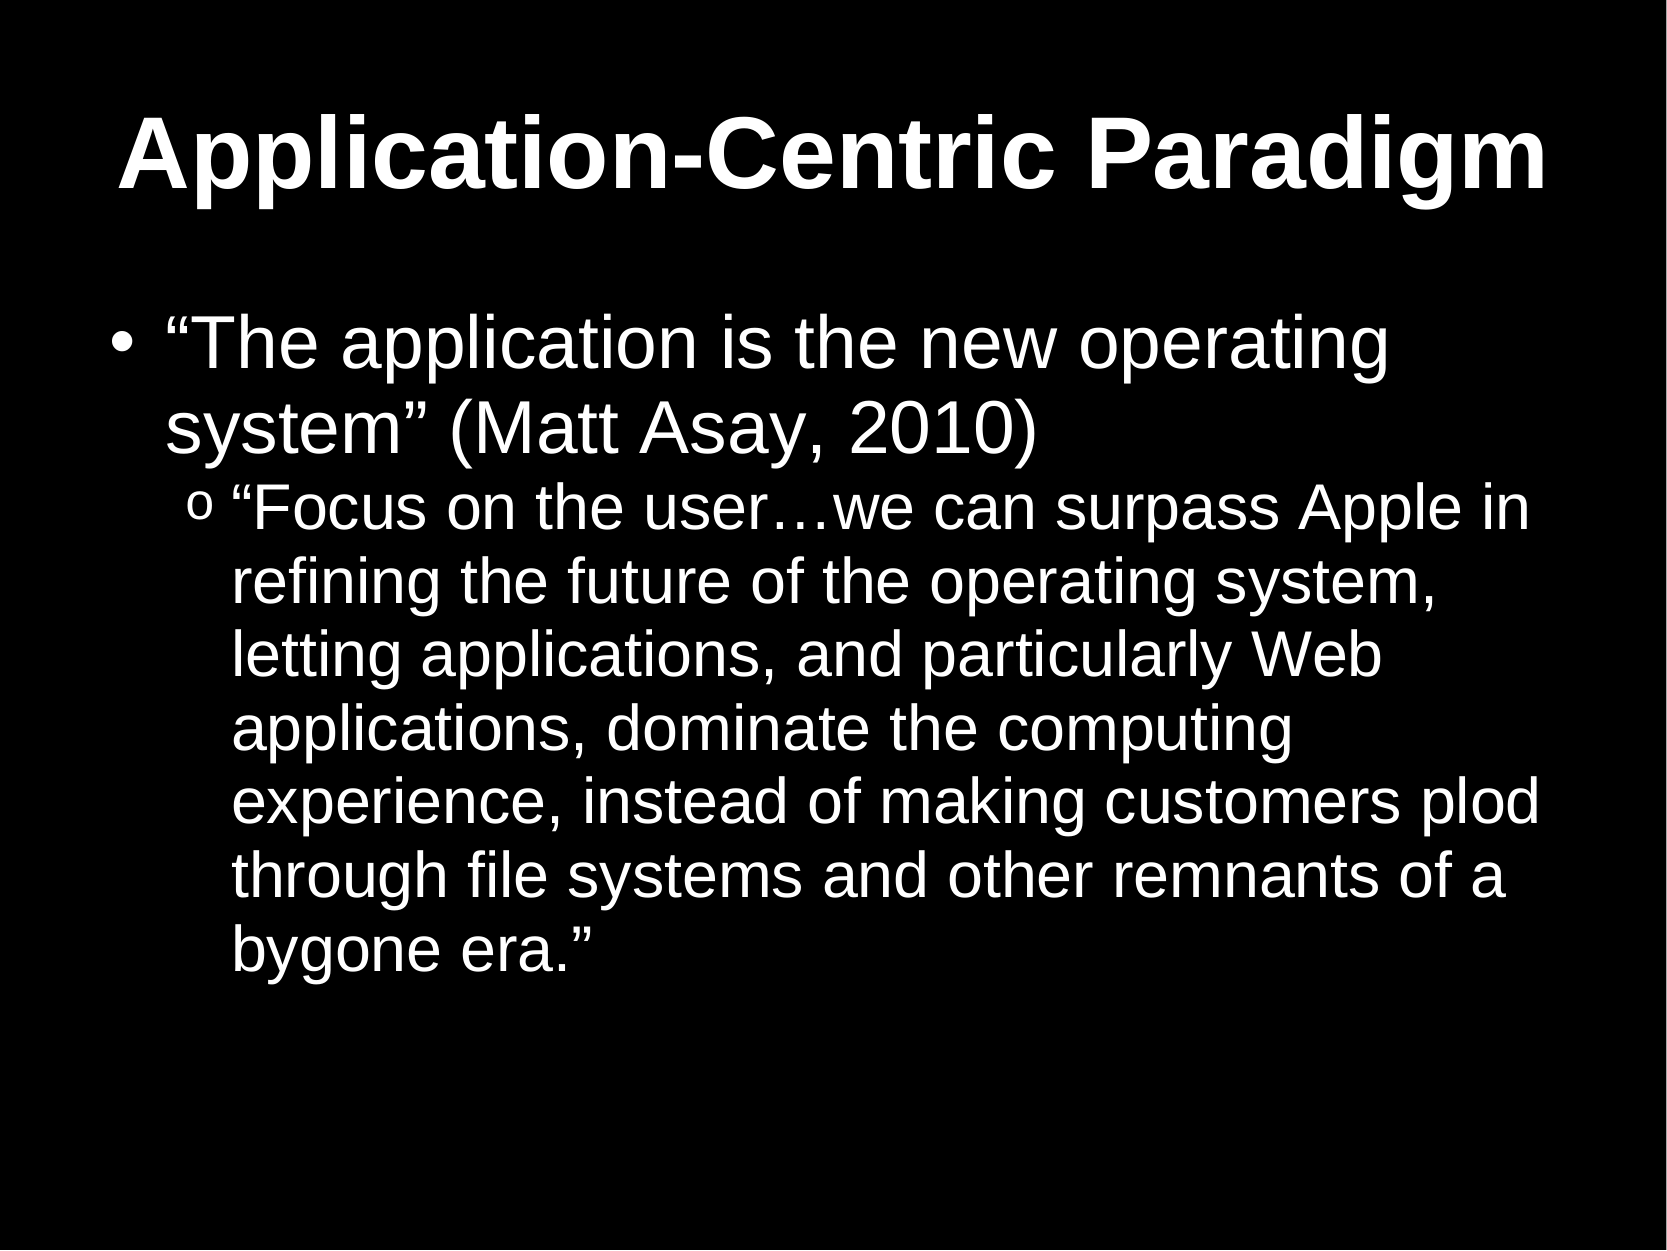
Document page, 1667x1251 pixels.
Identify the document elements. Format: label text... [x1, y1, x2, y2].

text_box “The application is the new operating system” (Matt Asay, 2010) “Focus on the user…we can surpass Apple in refining the future of the operating system, letting applications, and particularly Web applications, dominate the computing experience, instead of making customers plod through file systems and other remnants of a bygone era.” [90, 299, 1577, 987]
text_box Application-Centric Paradigm [90, 95, 1577, 213]
